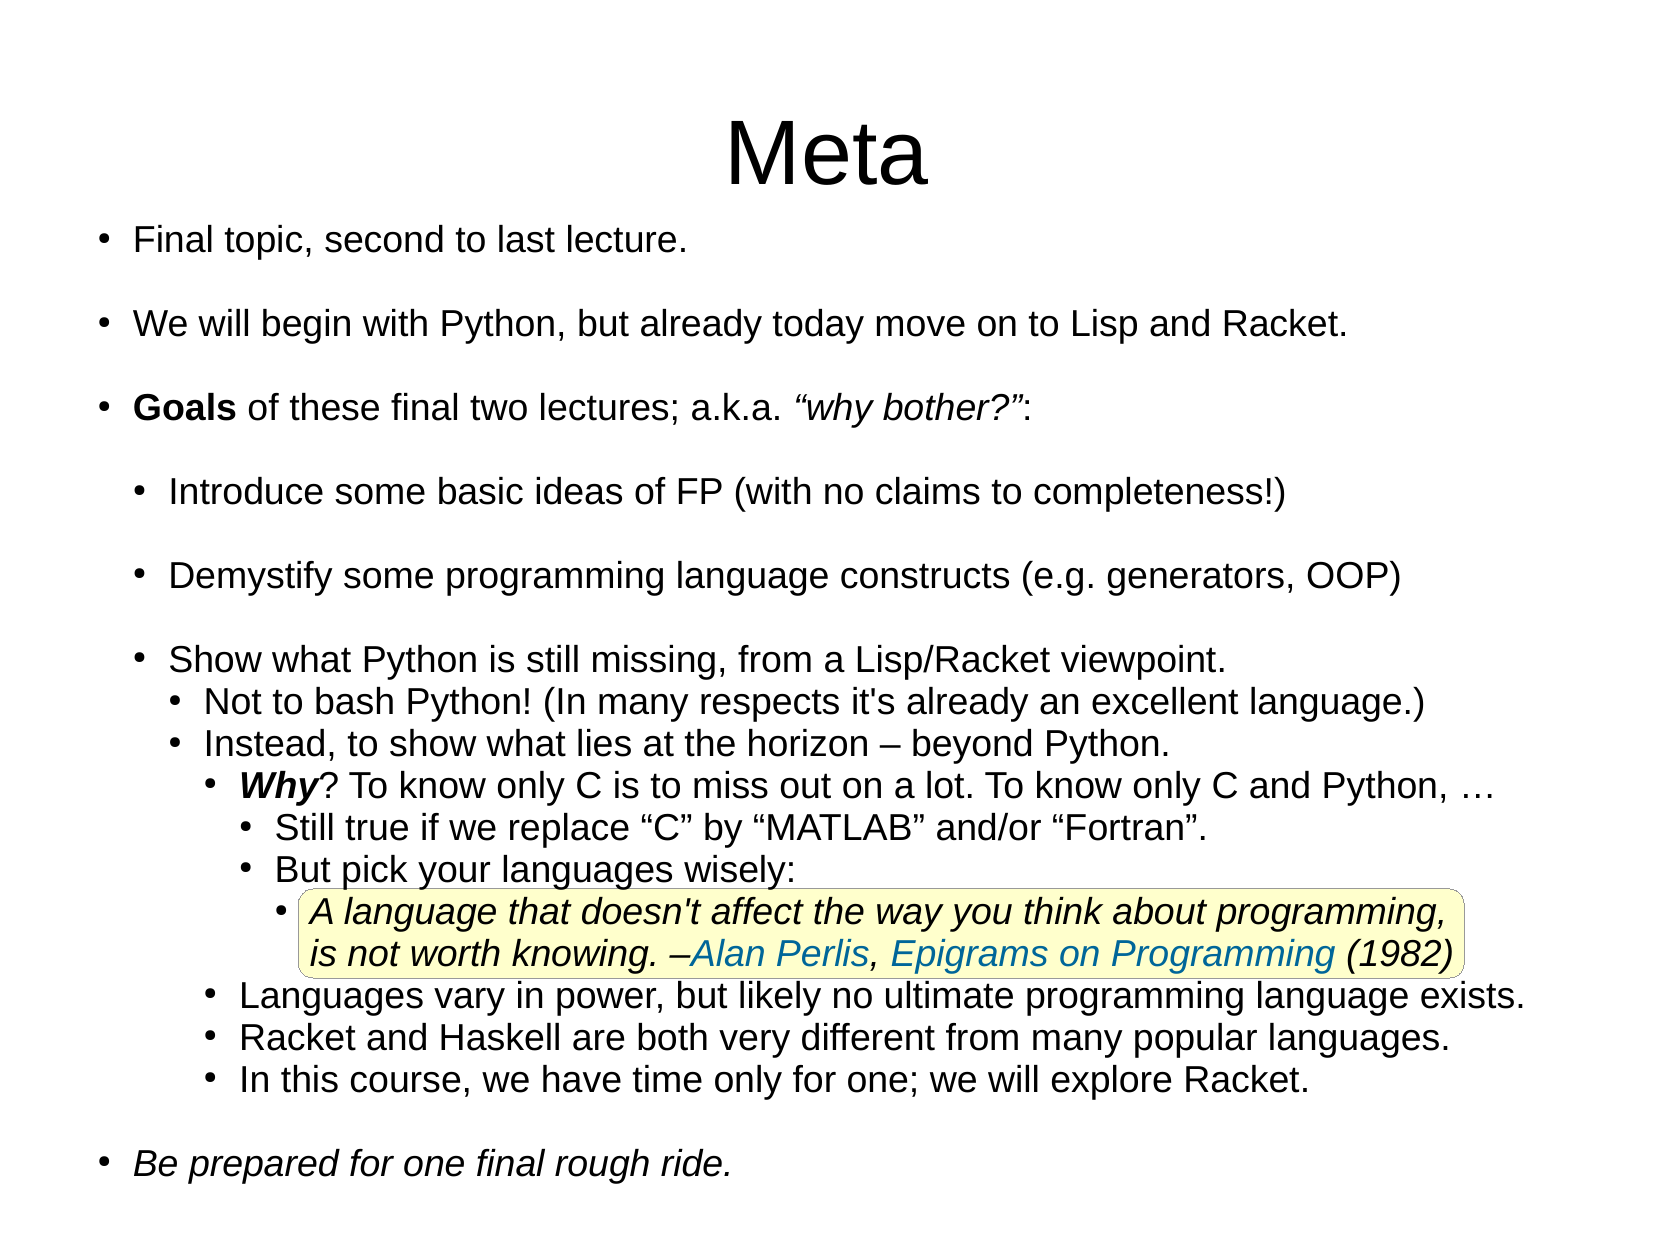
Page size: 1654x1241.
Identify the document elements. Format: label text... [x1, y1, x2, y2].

title Meta [82, 49, 1571, 257]
text_box Final topic, second to last lecture. We will begin with Python, but already today move on to Lisp and Racket. Goals of these final two lectures; a.k.a. “why bother?”: Introduce some basic ideas of FP (with no claims to completeness!) Demystify some programming language constructs (e.g. generators, OOP) Show what Python is still missing, from a Lisp/Racket viewpoint. Not to bash Python! (In many respects it's already an excellent language.) Instead, to show what lies at the horizon – beyond Python. Why? To know only C is to miss out on a lot. To know only C and Python, … Still true if we replace “C” by “MATLAB” and/or “Fortran”. But pick your languages wisely: A language that doesn't affect the way you think about programming, is not worth knowing. –Alan Perlis, Epigrams on Programming (1982) Languages vary in power, but likely no ultimate programming language exists. Racket and Haskell are both very different from many popular languages. In this course, we have time only for one; we will explore Racket. Be prepared for one final rough ride. [82, 211, 1561, 1192]
